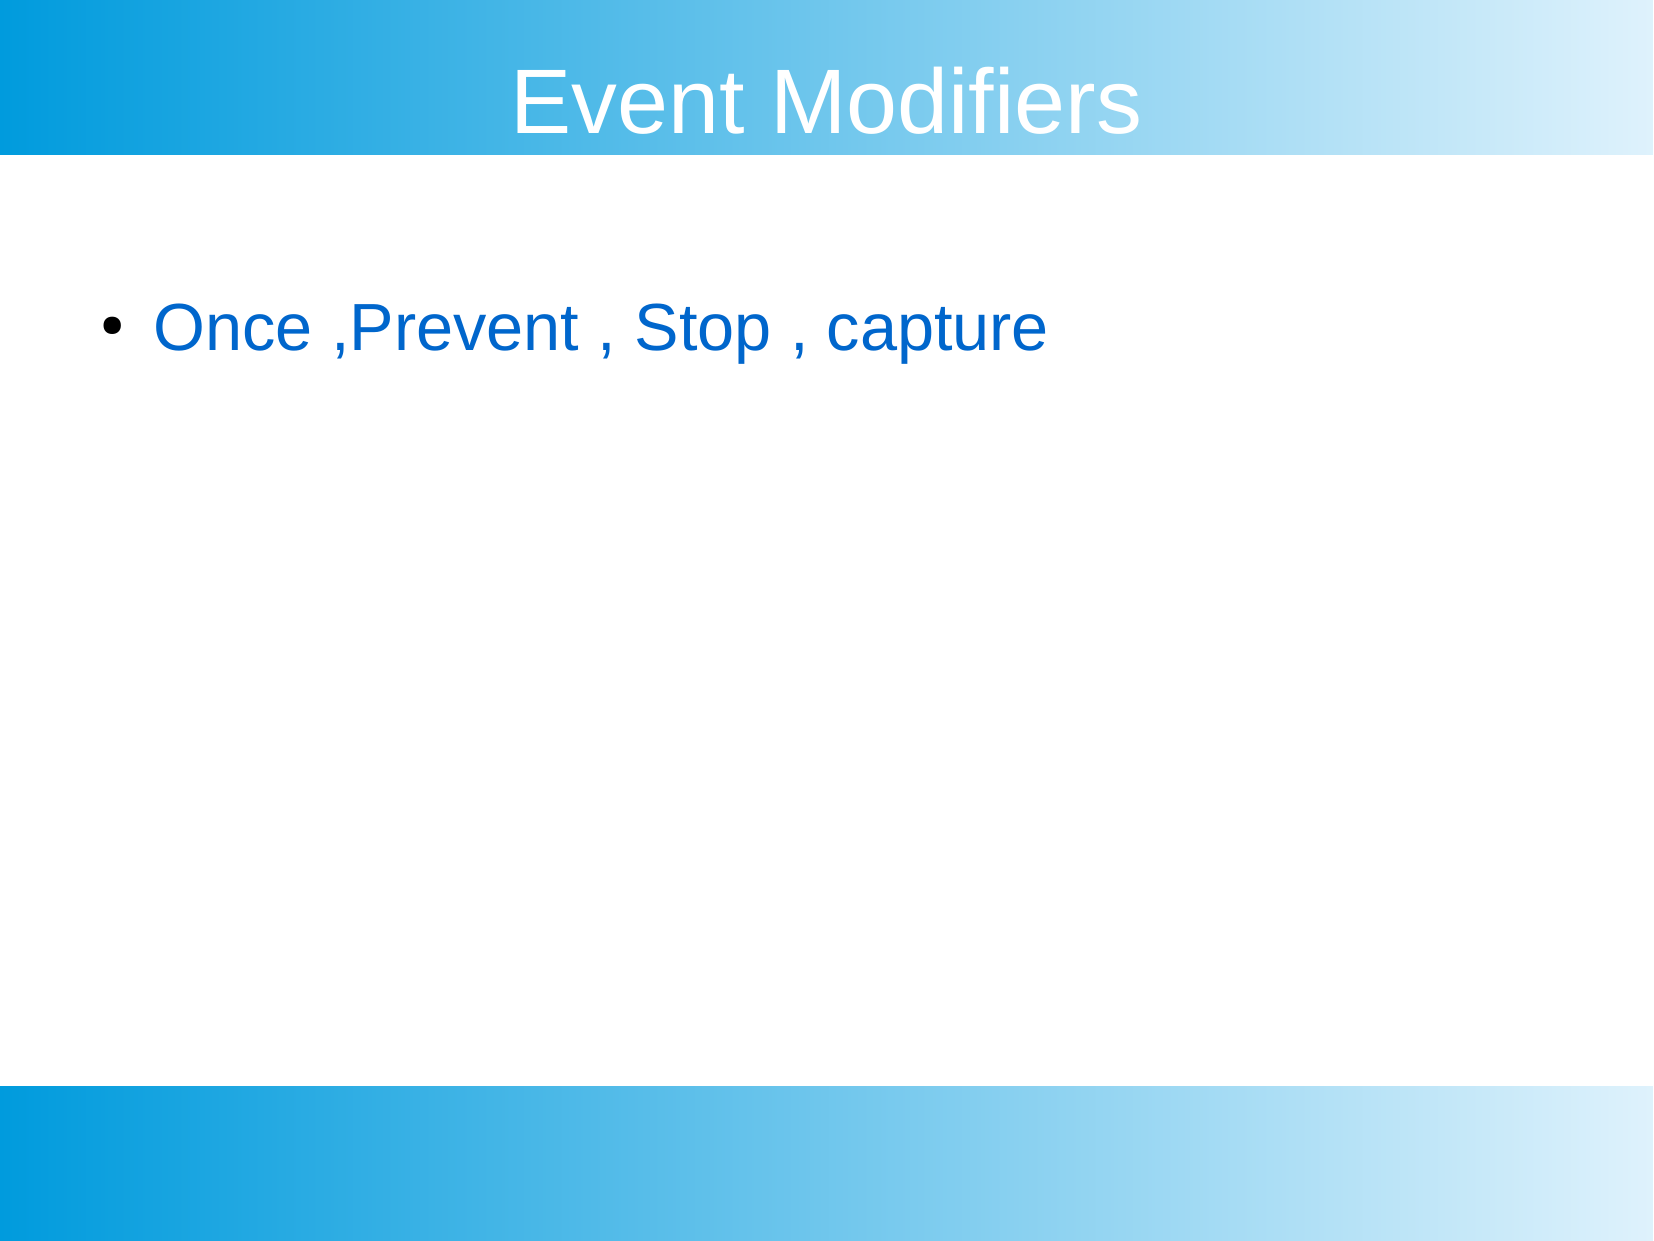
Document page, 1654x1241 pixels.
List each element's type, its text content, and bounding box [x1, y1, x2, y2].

title Event Modifiers [82, 49, 1571, 155]
list Once ,Prevent , Stop , capture [82, 290, 1571, 1010]
